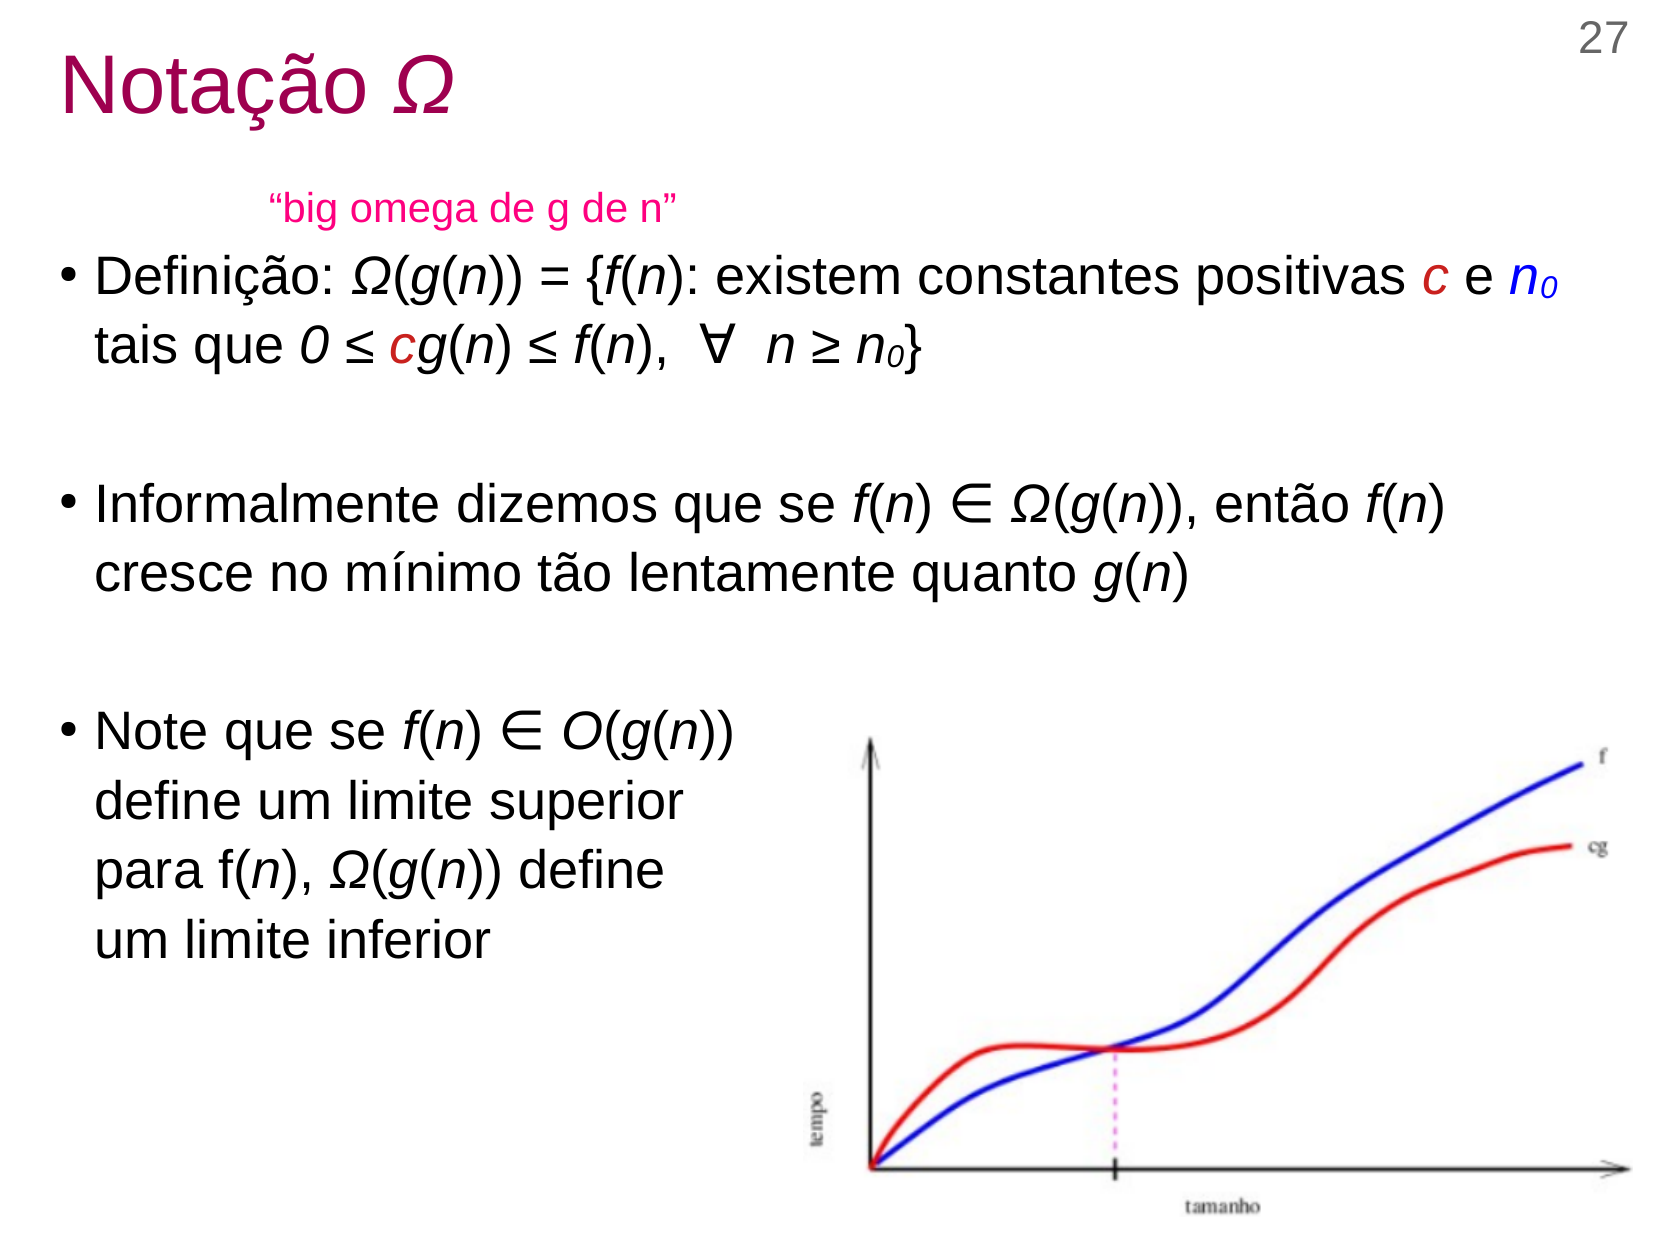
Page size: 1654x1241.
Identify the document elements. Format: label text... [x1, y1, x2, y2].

picture [803, 735, 1633, 1217]
list Definição: Ω(g(n)) = {f(n): existem constantes positivas c e n0 tais que 0 ≤ cg(n) ≤ f(n), ∀ n ≥ n0} Informalmente dizemos que se f(n) ∈ Ω(g(n)), então f(n) cresce no mínimo tão lentamente quanto g(n) Note que se f(n) ∈ O(g(n)) define um limite superior para f(n), Ω(g(n)) define um limite inferior [59, 236, 1595, 1211]
title Notação Ω [59, 29, 1595, 148]
text_box “big omega de g de n” [253, 177, 693, 239]
